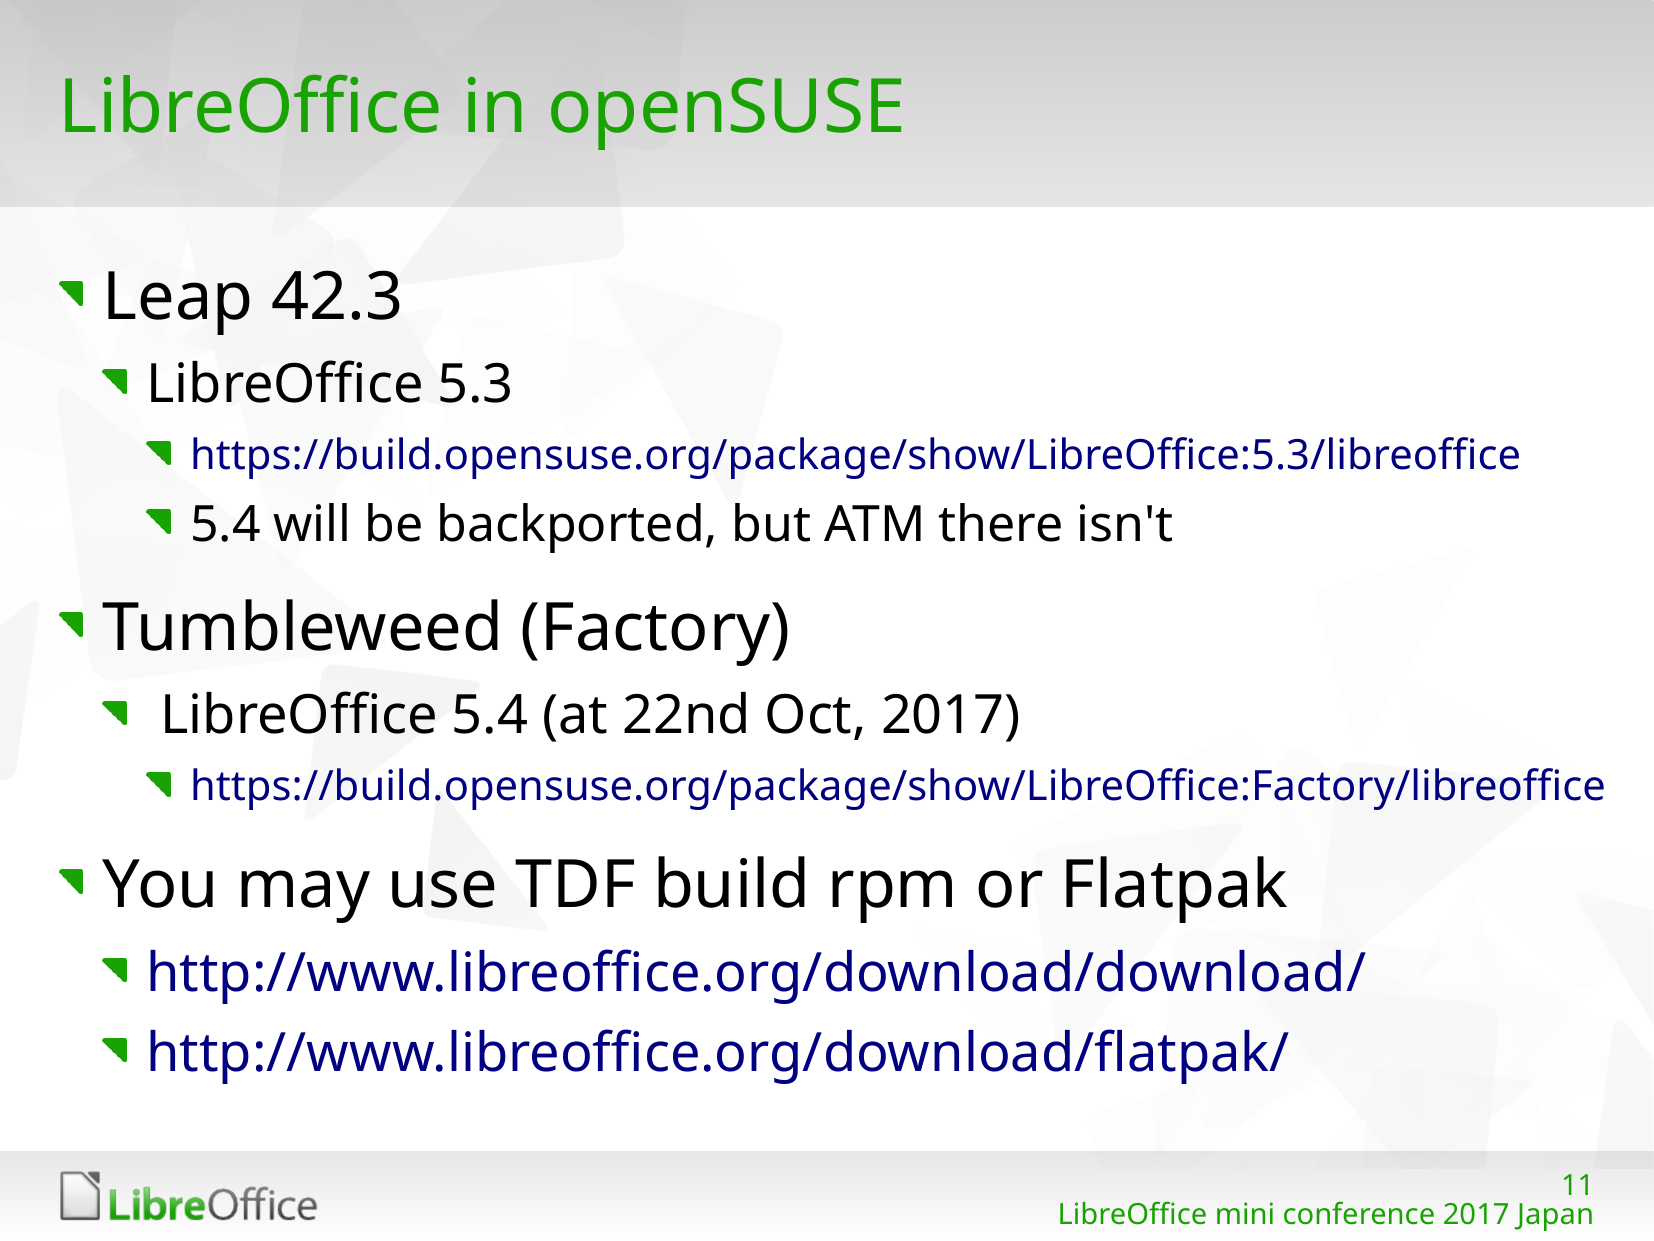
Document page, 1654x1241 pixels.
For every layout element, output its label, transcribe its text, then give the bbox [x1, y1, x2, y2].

title LibreOffice in openSUSE [59, 29, 1595, 178]
picture [41, 1152, 337, 1240]
picture [0, 0, 783, 931]
list Leap 42.3 LibreOffice 5.3 https://build.opensuse.org/package/show/LibreOffice:5.3/libreoffice 5.4 will be backported, but ATM there isn't Tumbleweed (Factory) LibreOffice 5.4 (at 22nd Oct, 2017) https://build.opensuse.org/package/show/LibreOffice:Factory/libreoffice You may use TDF build rpm or Flatpak http://www.libreoffice.org/download/download/ http://www.libreoffice.org/download/flatpak/ [59, 248, 1625, 1150]
picture [915, 548, 1654, 1169]
